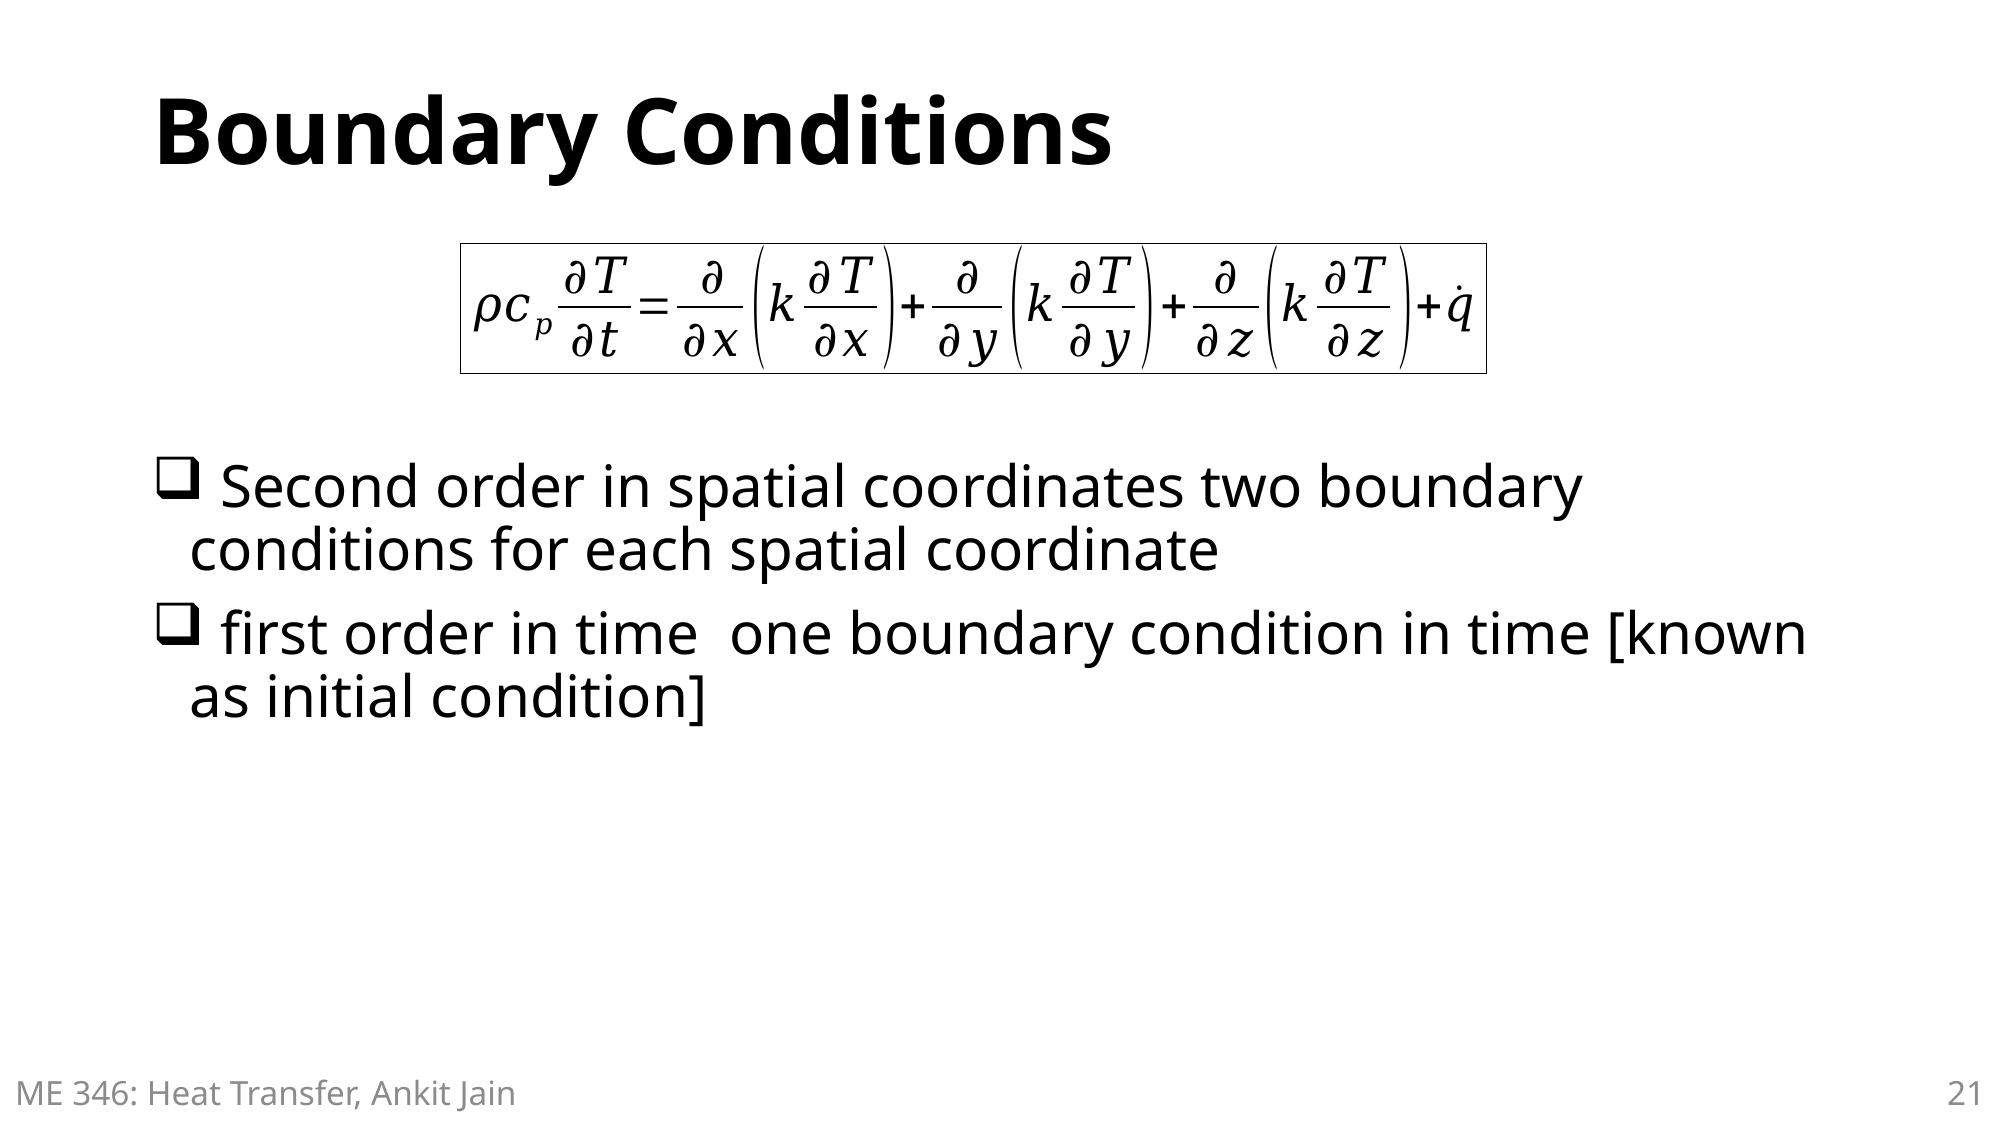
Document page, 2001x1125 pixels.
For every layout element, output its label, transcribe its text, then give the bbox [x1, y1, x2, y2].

list Second order in spatial coordinates two boundary conditions for each spatial coordinate first order in time one boundary condition in time [known as initial condition] [137, 449, 1863, 921]
chart [460, 243, 1487, 374]
title Boundary Conditions [137, 25, 1863, 244]
